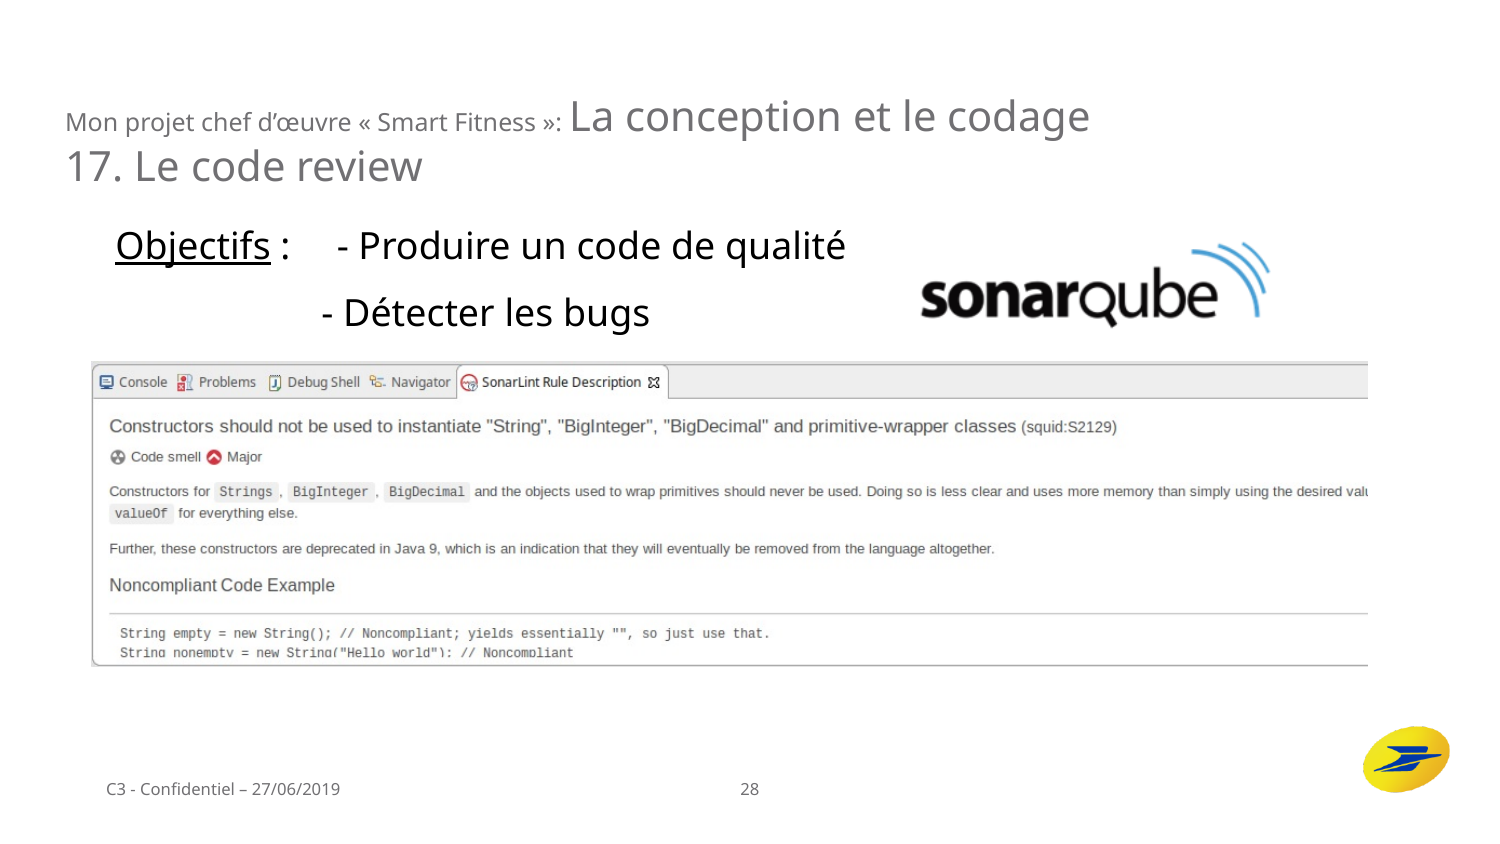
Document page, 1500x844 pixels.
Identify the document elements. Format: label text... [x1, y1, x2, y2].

picture [1346, 702, 1465, 821]
picture [91, 361, 1368, 667]
title Mon projet chef d’œuvre « Smart Fitness »: La conception et le codage 17. Le code review [64, 89, 1436, 169]
text_box Objectifs : - Produire un code de qualité - Détecter les bugs [100, 192, 1045, 342]
picture [885, 232, 1300, 343]
